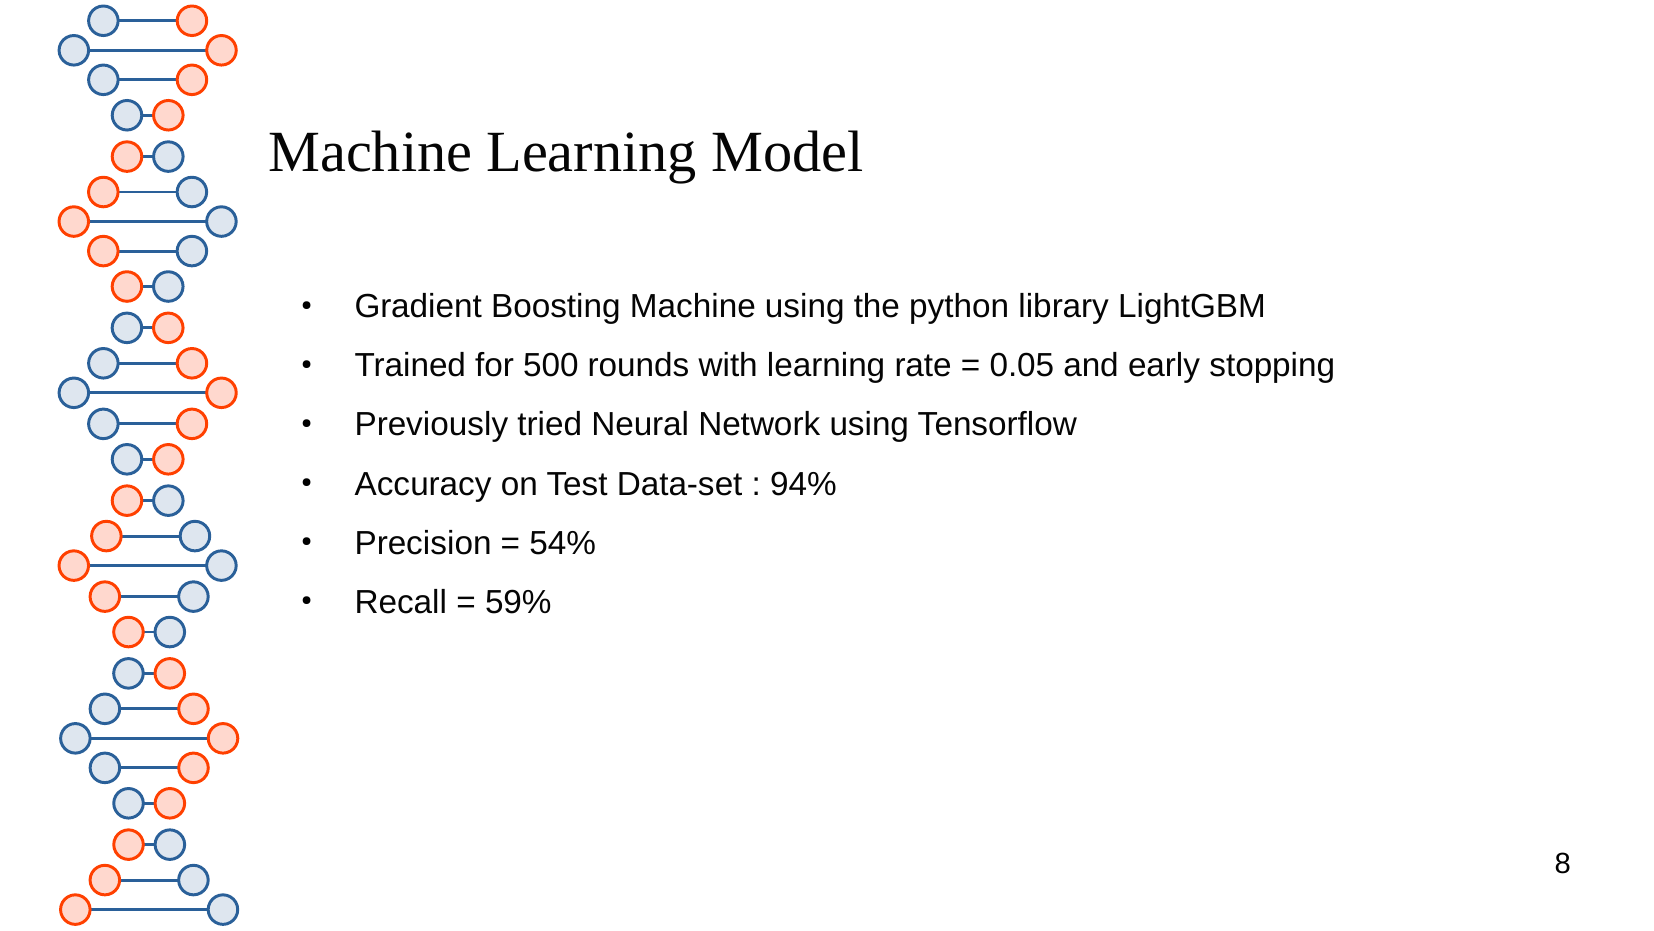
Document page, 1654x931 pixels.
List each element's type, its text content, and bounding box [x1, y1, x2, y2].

title Machine Learning Model [225, 75, 1554, 229]
list Gradient Boosting Machine using the python library LightGBM Trained for 500 rounds with learning rate = 0.05 and early stopping Previously tried Neural Network using Tensorflow Accuracy on Test Data-set : 94% Precision = 54% Recall = 59% [283, 228, 1613, 768]
